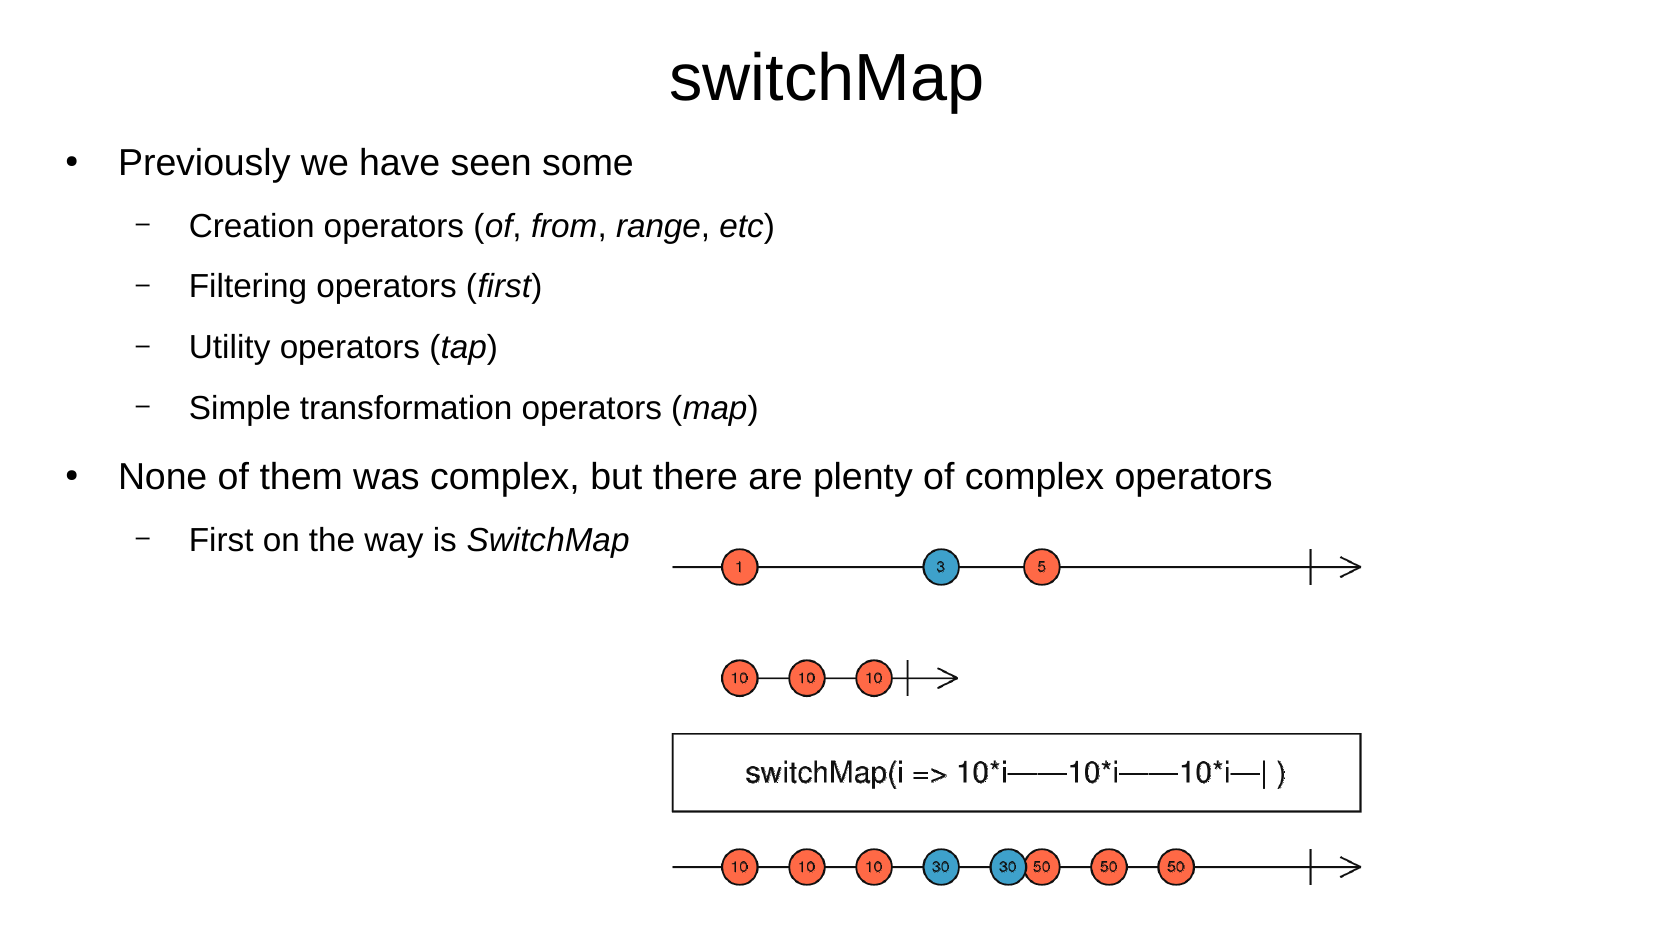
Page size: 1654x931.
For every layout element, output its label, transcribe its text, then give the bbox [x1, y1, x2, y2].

picture [661, 511, 1371, 922]
title switchMap [82, 37, 1571, 119]
list Previously we have seen some Creation operators (of, from, range, etc) Filtering operators (first) Utility operators (tap) Simple transformation operators (map) None of them was complex, but there are plenty of complex operators First on the way is SwitchMap [47, 141, 1607, 863]
